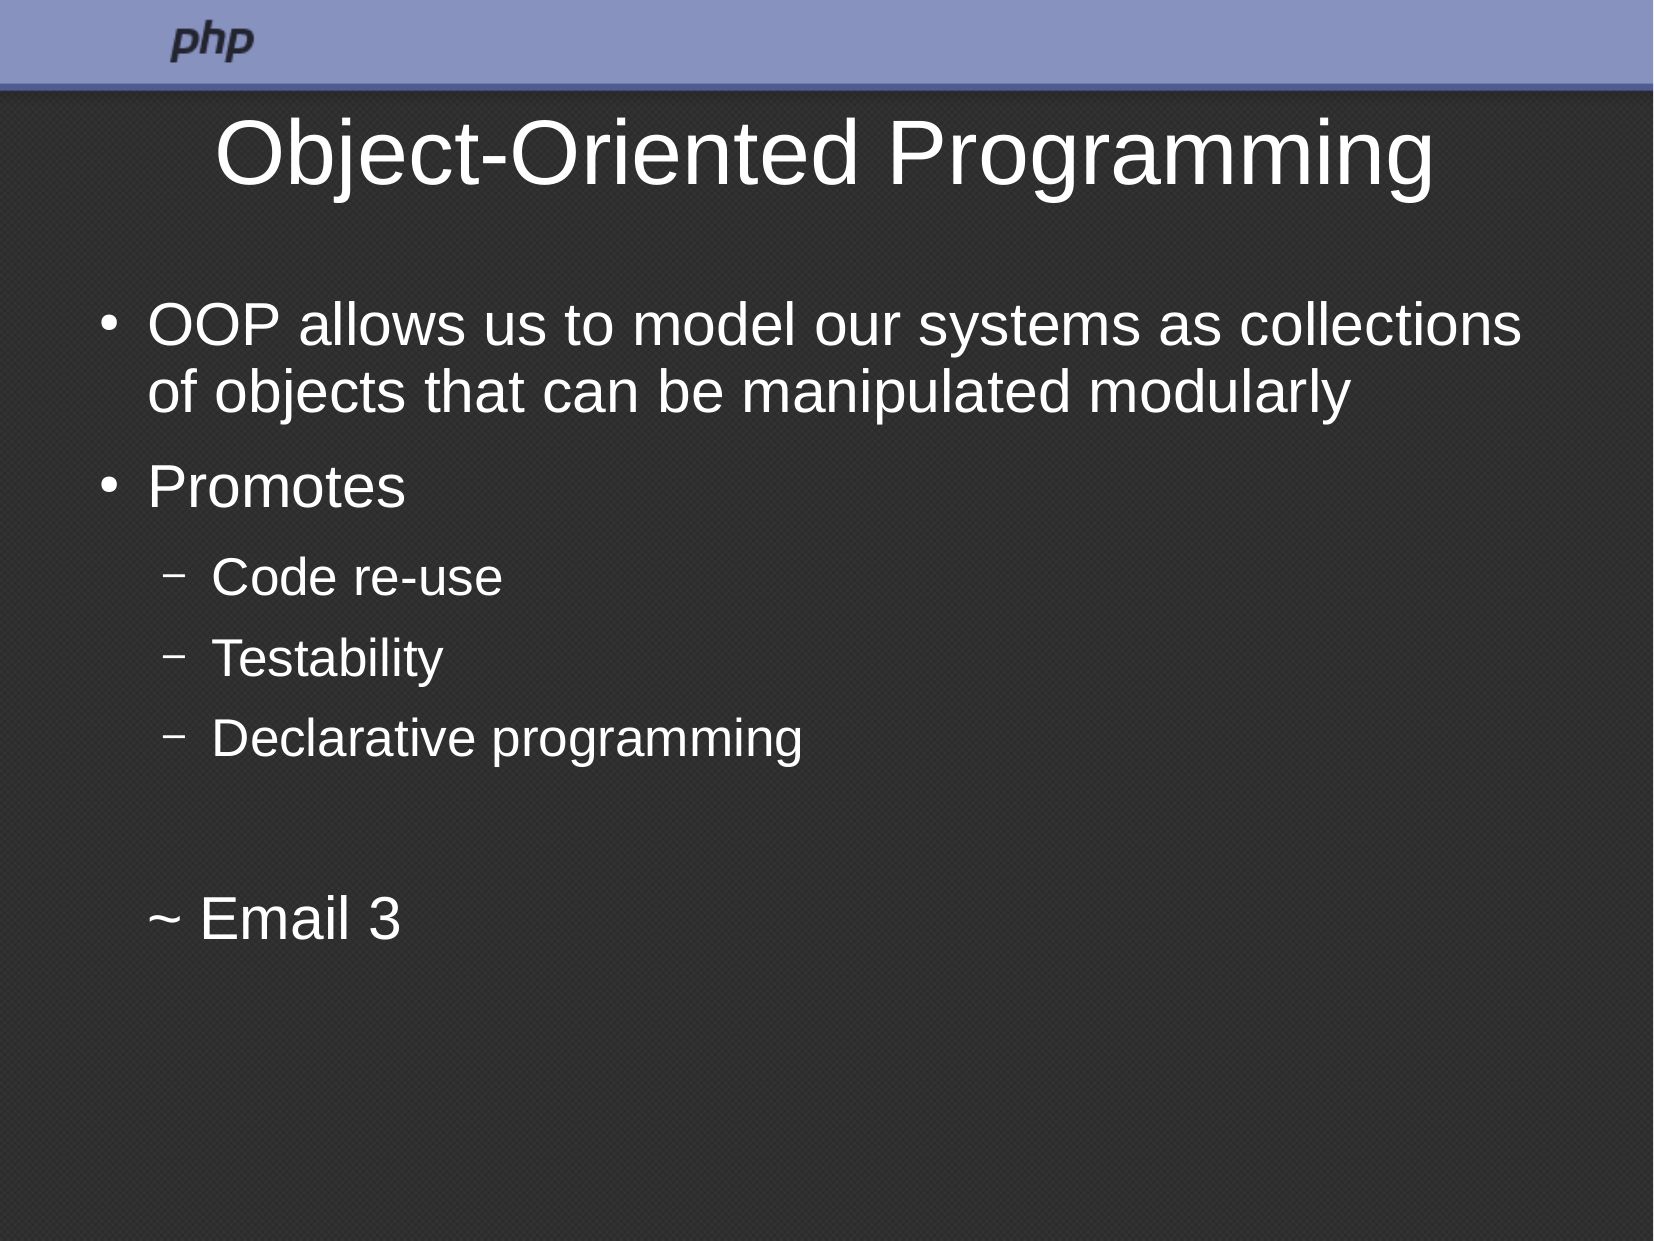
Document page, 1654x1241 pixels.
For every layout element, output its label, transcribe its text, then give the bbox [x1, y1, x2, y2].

picture [0, 0, 1654, 1241]
list OOP allows us to model our systems as collections of objects that can be manipulated modularly Promotes Code re-use Testability Declarative programming ~ Email 3 [82, 290, 1571, 1010]
title Object-Oriented Programming [82, 49, 1571, 257]
